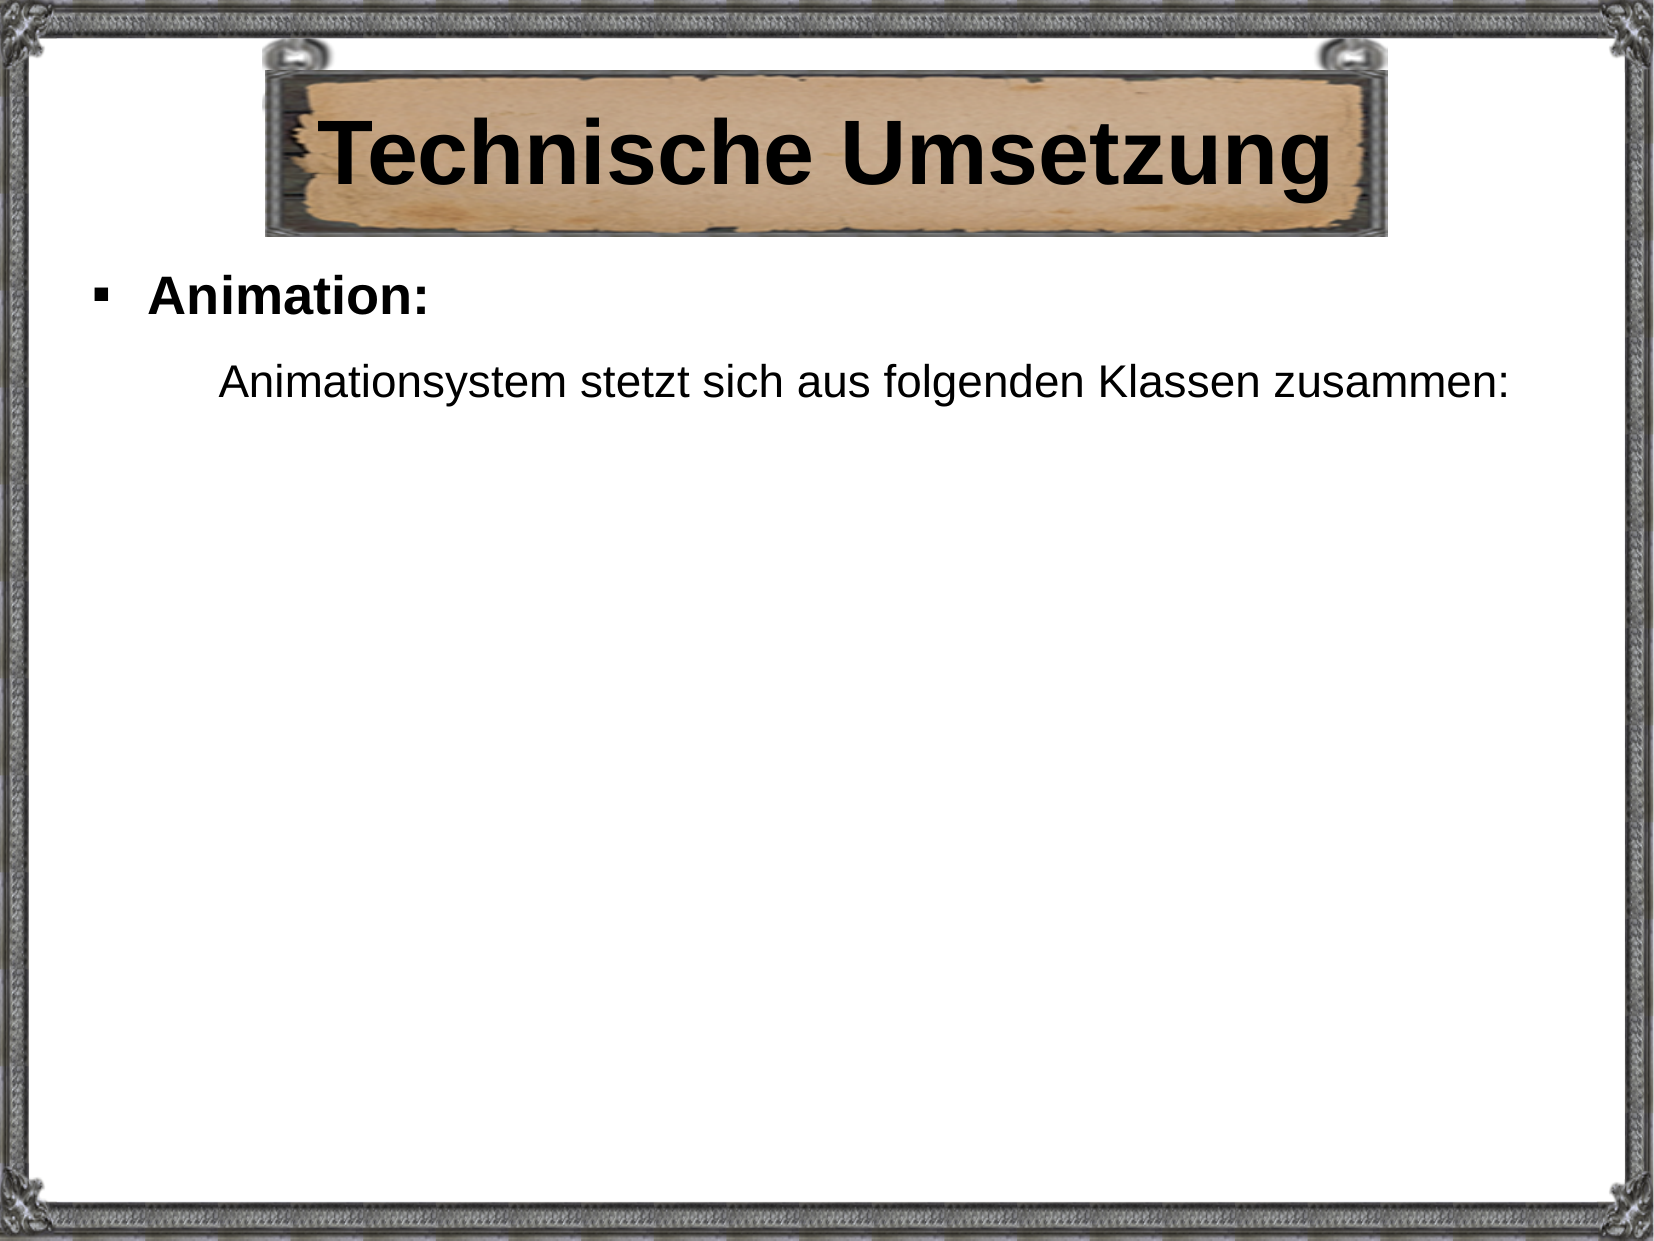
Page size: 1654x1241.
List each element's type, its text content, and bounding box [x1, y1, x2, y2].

list Animation: Animationsystem stetzt sich aus folgenden Klassen zusammen: [76, 265, 1625, 1241]
picture [0, 0, 1654, 1241]
